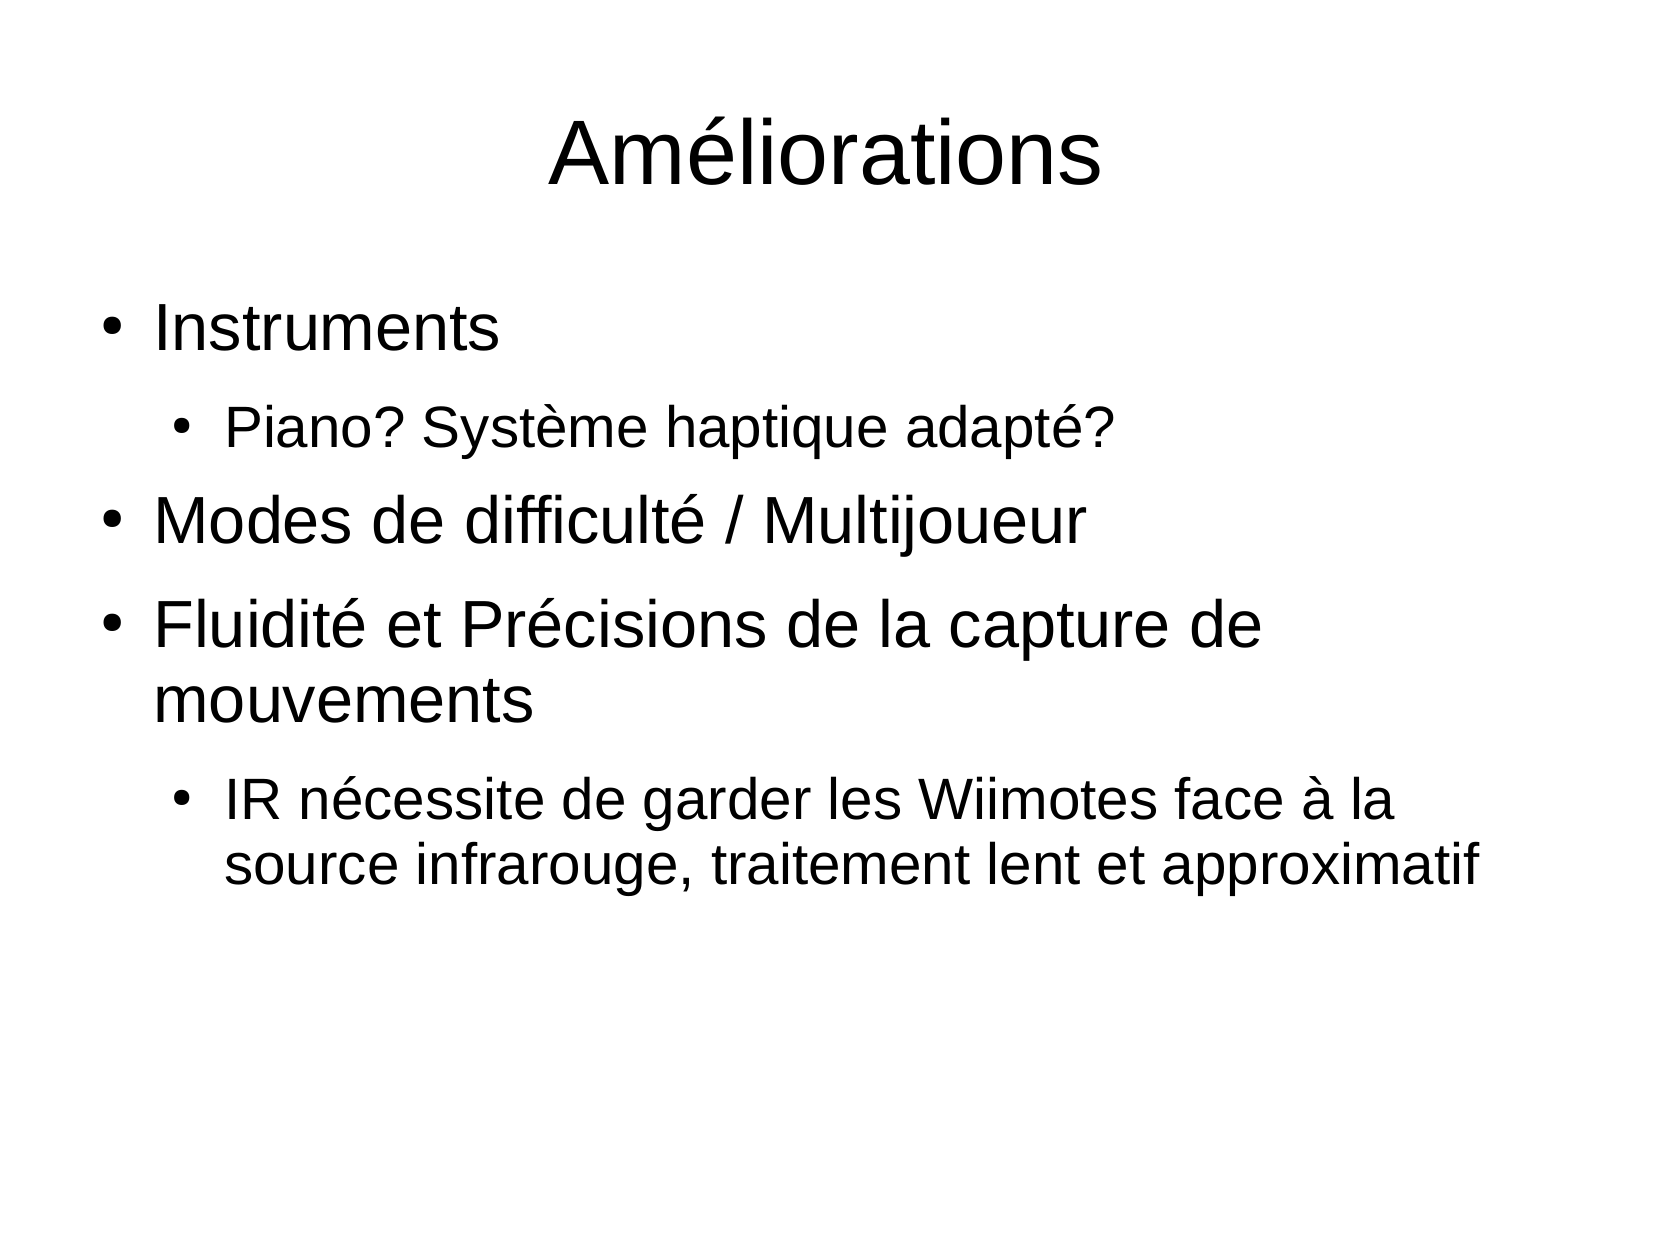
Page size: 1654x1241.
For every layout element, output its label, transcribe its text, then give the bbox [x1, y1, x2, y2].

title Améliorations [82, 56, 1571, 250]
list Instruments Piano? Système haptique adapté? Modes de difficulté / Multijoueur Fluidité et Précisions de la capture de mouvements IR nécessite de garder les Wiimotes face à la source infrarouge, traitement lent et approximatif [82, 290, 1571, 1094]
